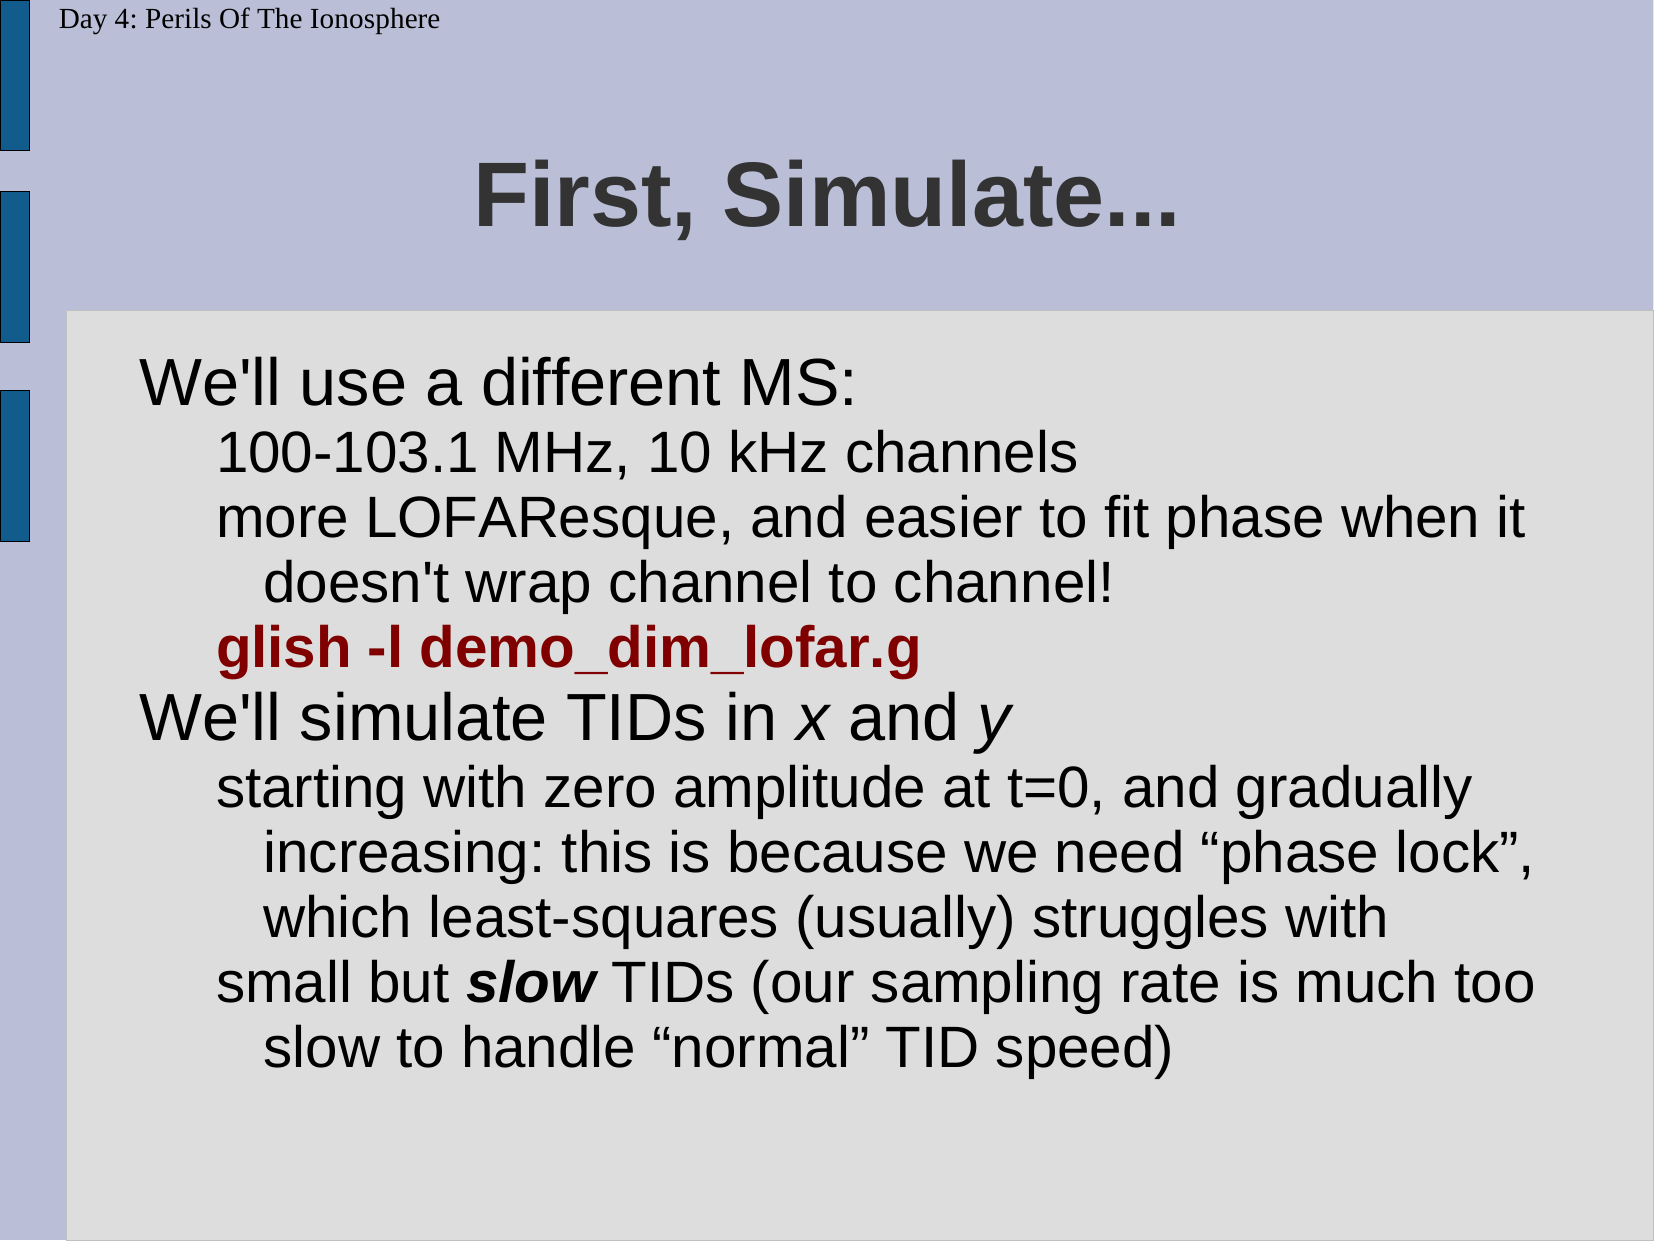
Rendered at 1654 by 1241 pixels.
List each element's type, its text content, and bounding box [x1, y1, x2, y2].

list We'll use a different MS: 100-103.1 MHz, 10 kHz channels more LOFAResque, and easier to fit phase when it doesn't wrap channel to channel! glish -l demo_dim_lofar.g We'll simulate TIDs in x and y starting with zero amplitude at t=0, and gradually increasing: this is because we need “phase lock”, which least-squares (usually) struggles with small but slow TIDs (our sampling rate is much too slow to handle “normal” TID speed) [121, 344, 1625, 1112]
title First, Simulate... [121, 98, 1534, 291]
